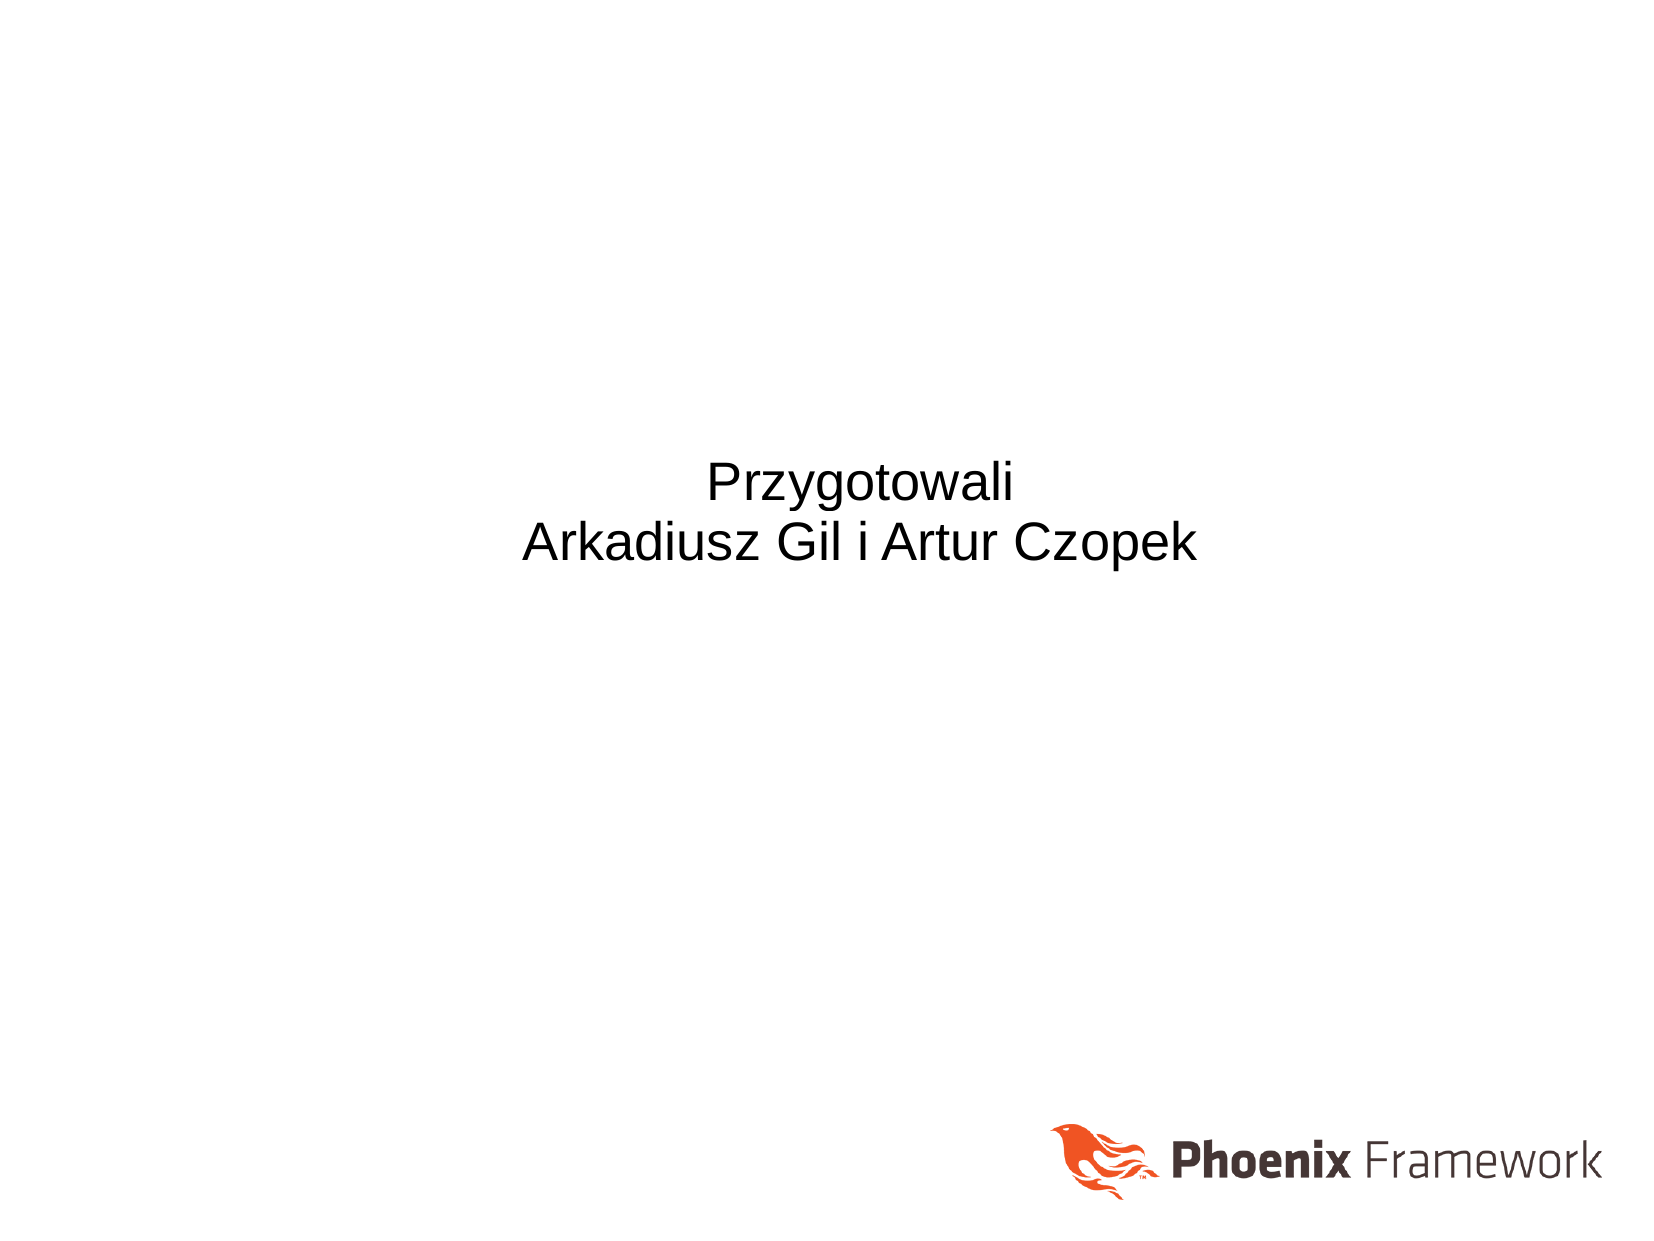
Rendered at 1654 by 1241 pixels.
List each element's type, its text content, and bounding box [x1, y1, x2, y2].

title Przygotowali Arkadiusz Gil i Artur Czopek [116, 407, 1606, 616]
picture [1050, 1124, 1602, 1201]
